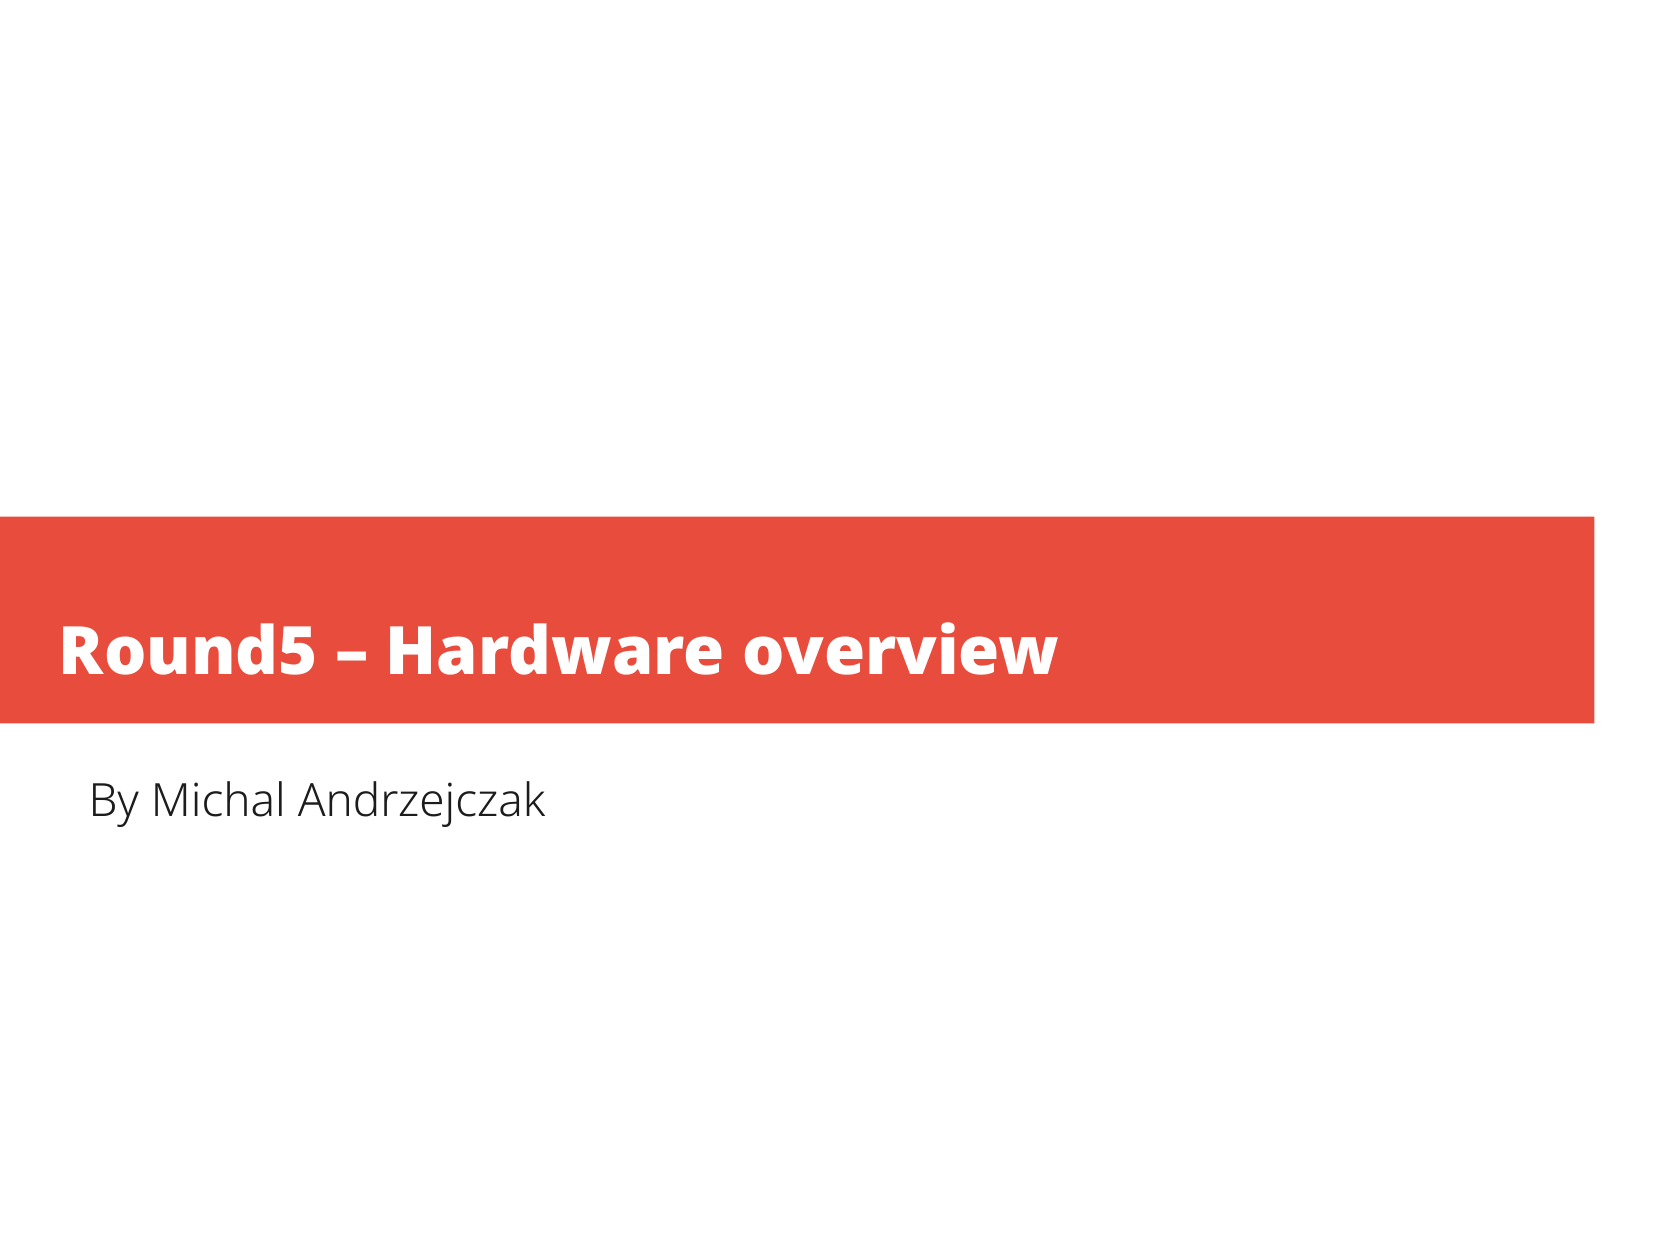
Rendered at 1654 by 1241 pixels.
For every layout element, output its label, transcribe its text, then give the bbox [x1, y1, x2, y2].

subtitle By Michal Andrzejczak [88, 767, 1595, 1182]
title Round5 – Hardware overview [59, 546, 1595, 694]
